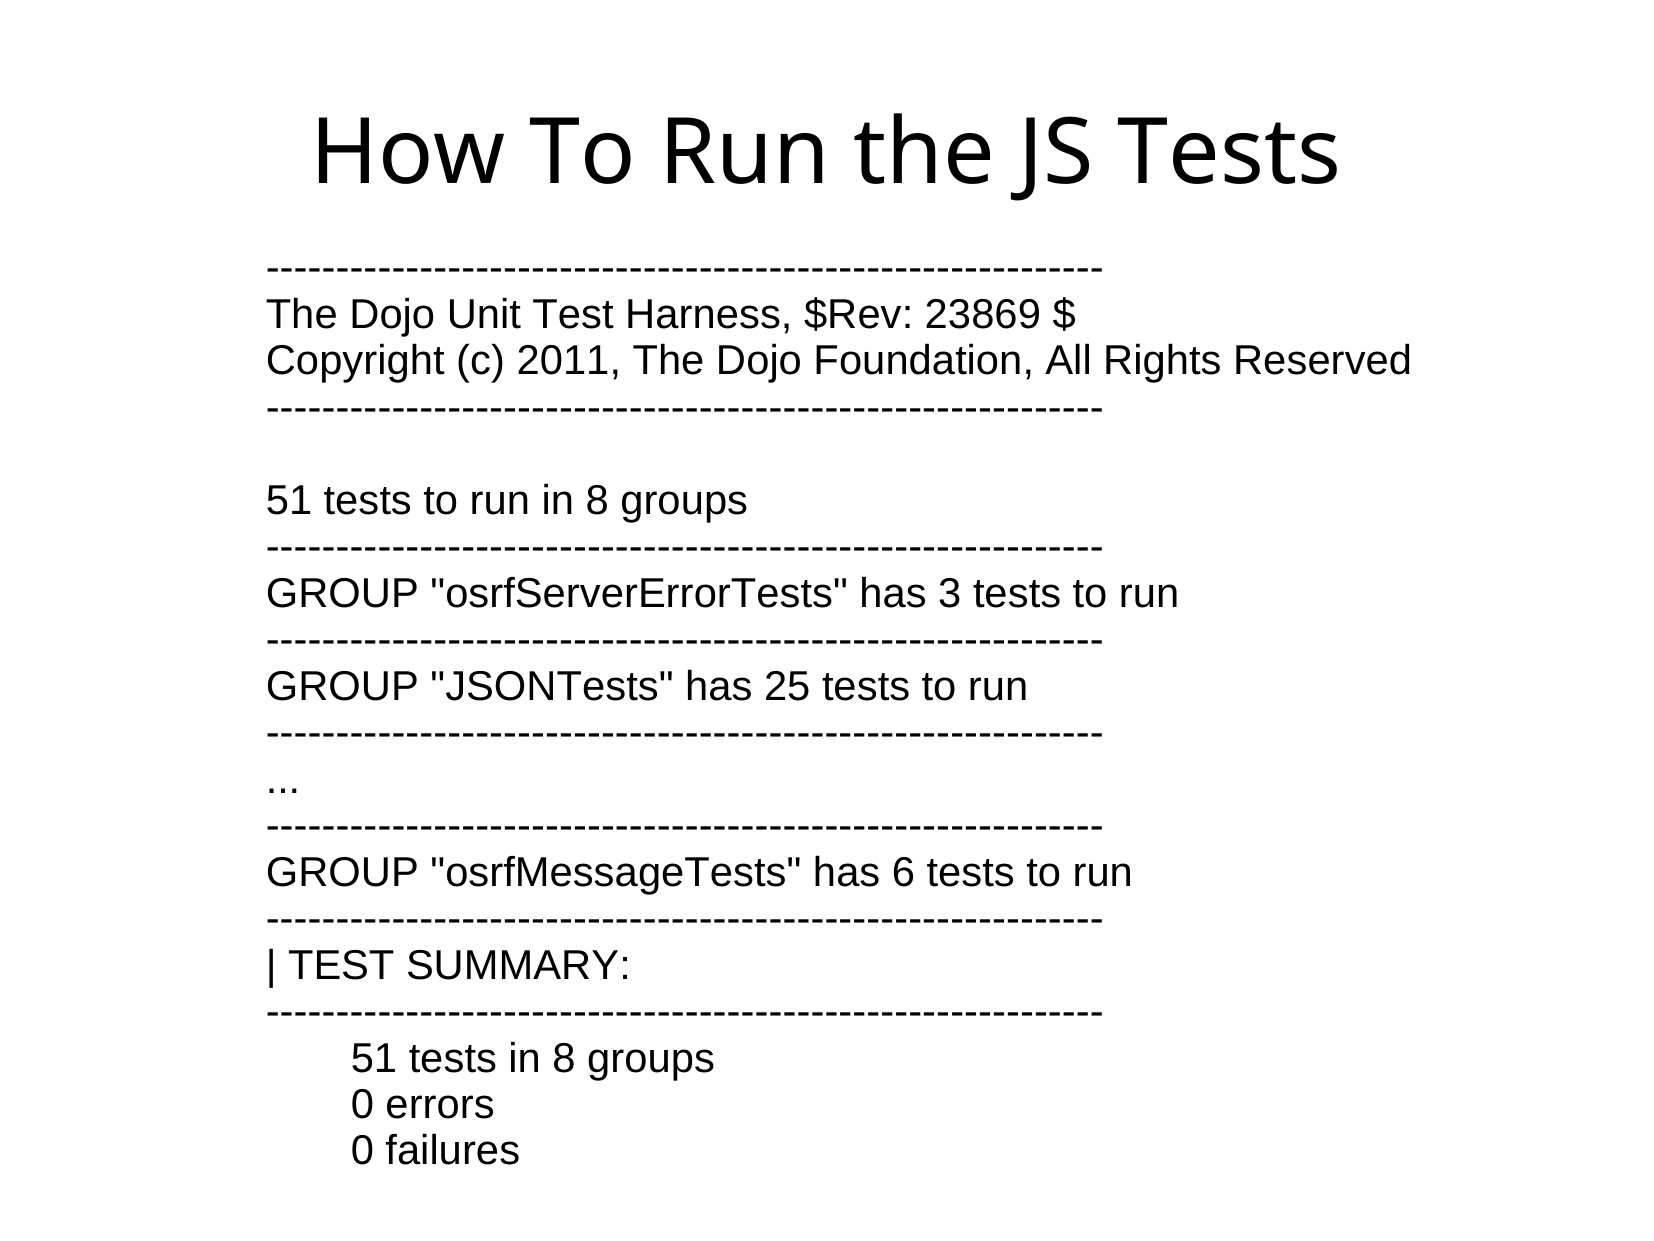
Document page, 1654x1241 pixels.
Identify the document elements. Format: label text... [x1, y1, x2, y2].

title How To Run the JS Tests [82, 49, 1571, 257]
subtitle ------------------------------------------------------------ The Dojo Unit Test Harness, $Rev: 23869 $ Copyright (c) 2011, The Dojo Foundation, All Rights Reserved ------------------------------------------------------------ 51 tests to run in 8 groups ------------------------------------------------------------ GROUP "osrfServerErrorTests" has 3 tests to run ------------------------------------------------------------ GROUP "JSONTests" has 25 tests to run ------------------------------------------------------------ ... ------------------------------------------------------------ GROUP "osrfMessageTests" has 6 tests to run ------------------------------------------------------------ | TEST SUMMARY: ------------------------------------------------------------ 51 tests in 8 groups 0 errors 0 failures [265, 236, 1447, 1211]
